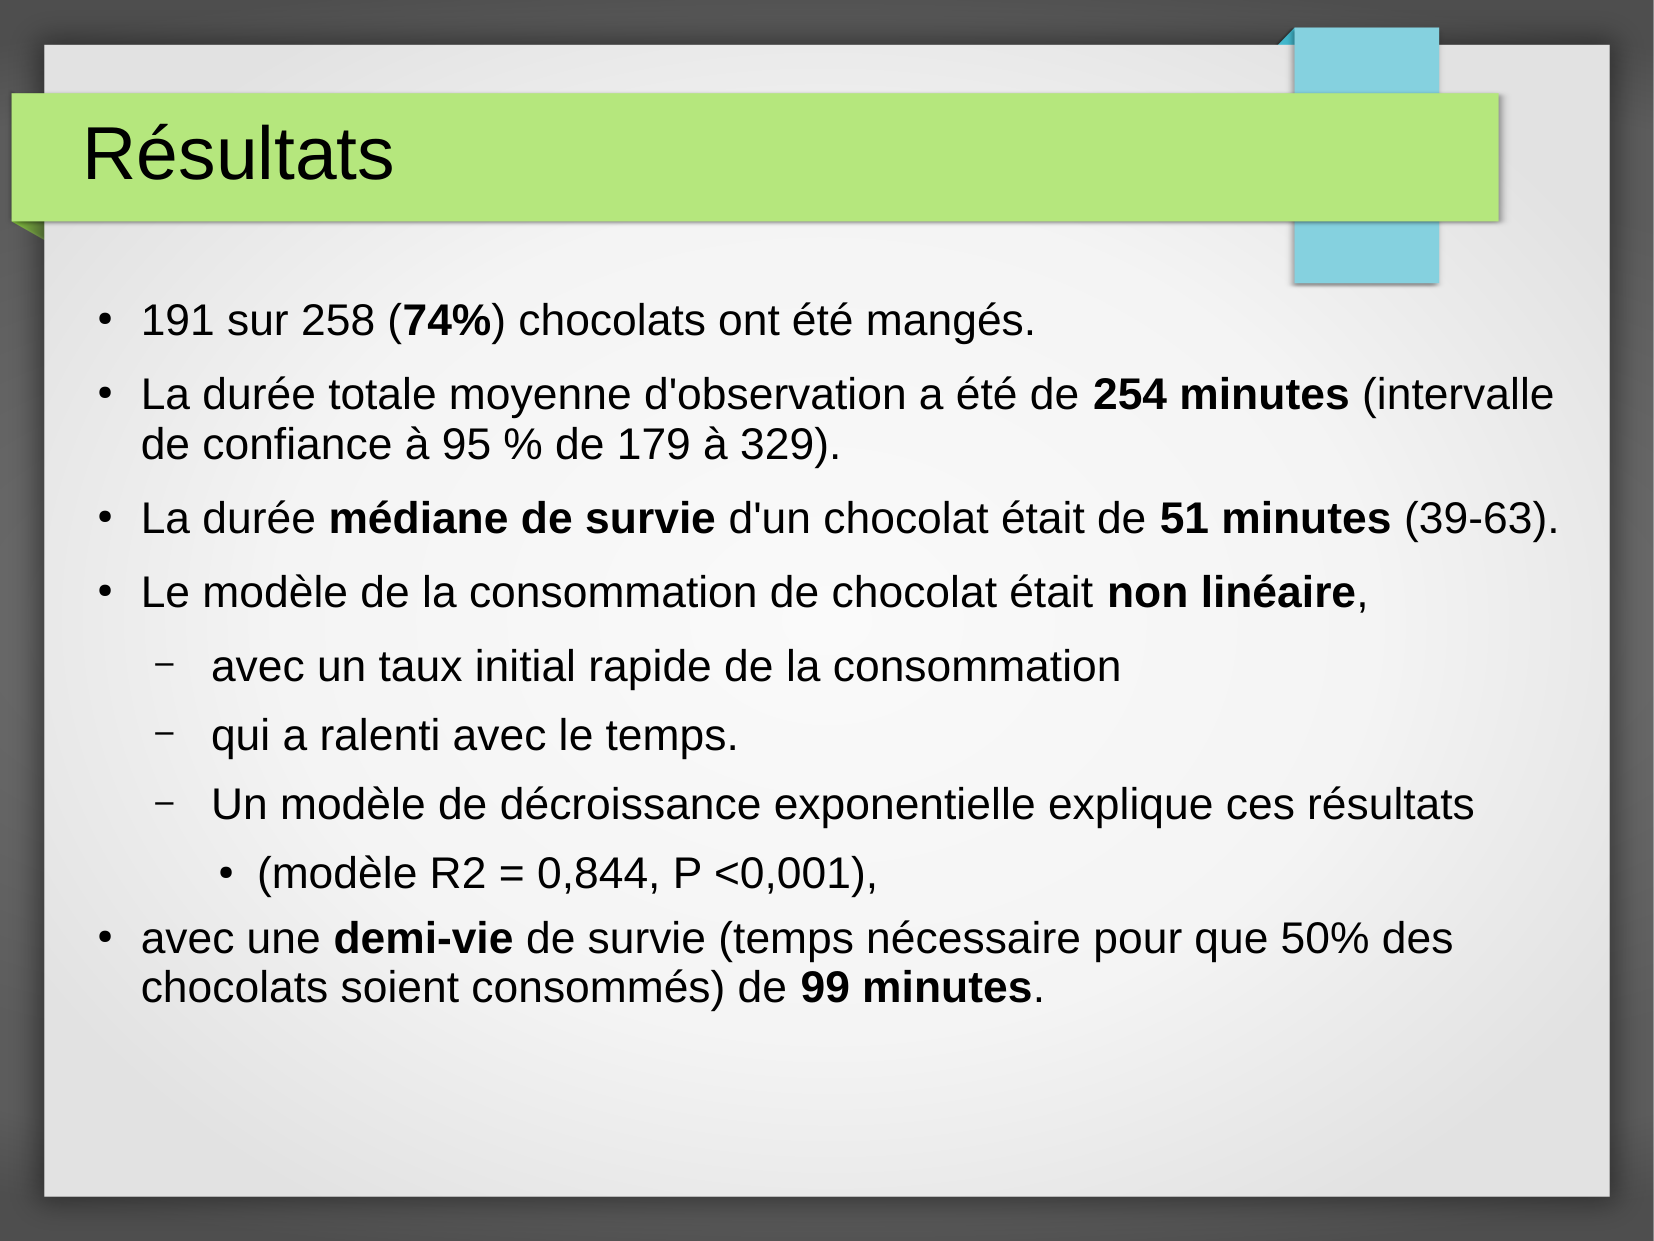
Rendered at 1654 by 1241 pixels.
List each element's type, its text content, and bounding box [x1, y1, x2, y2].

title Résultats [82, 94, 1264, 213]
list 191 sur 258 (74%) chocolats ont été mangés. La durée totale moyenne d'observation a été de 254 minutes (intervalle de confiance à 95 % de 179 à 329). La durée médiane de survie d'un chocolat était de 51 minutes (39-63). Le modèle de la consommation de chocolat était non linéaire, avec un taux initial rapide de la consommation qui a ralenti avec le temps. Un modèle de décroissance exponentielle explique ces résultats (modèle R2 = 0,844, P <0,001), avec une demi-vie de survie (temps nécessaire pour que 50% des chocolats soient consommés) de 99 minutes. [82, 295, 1571, 1015]
picture [0, 0, 1654, 1241]
